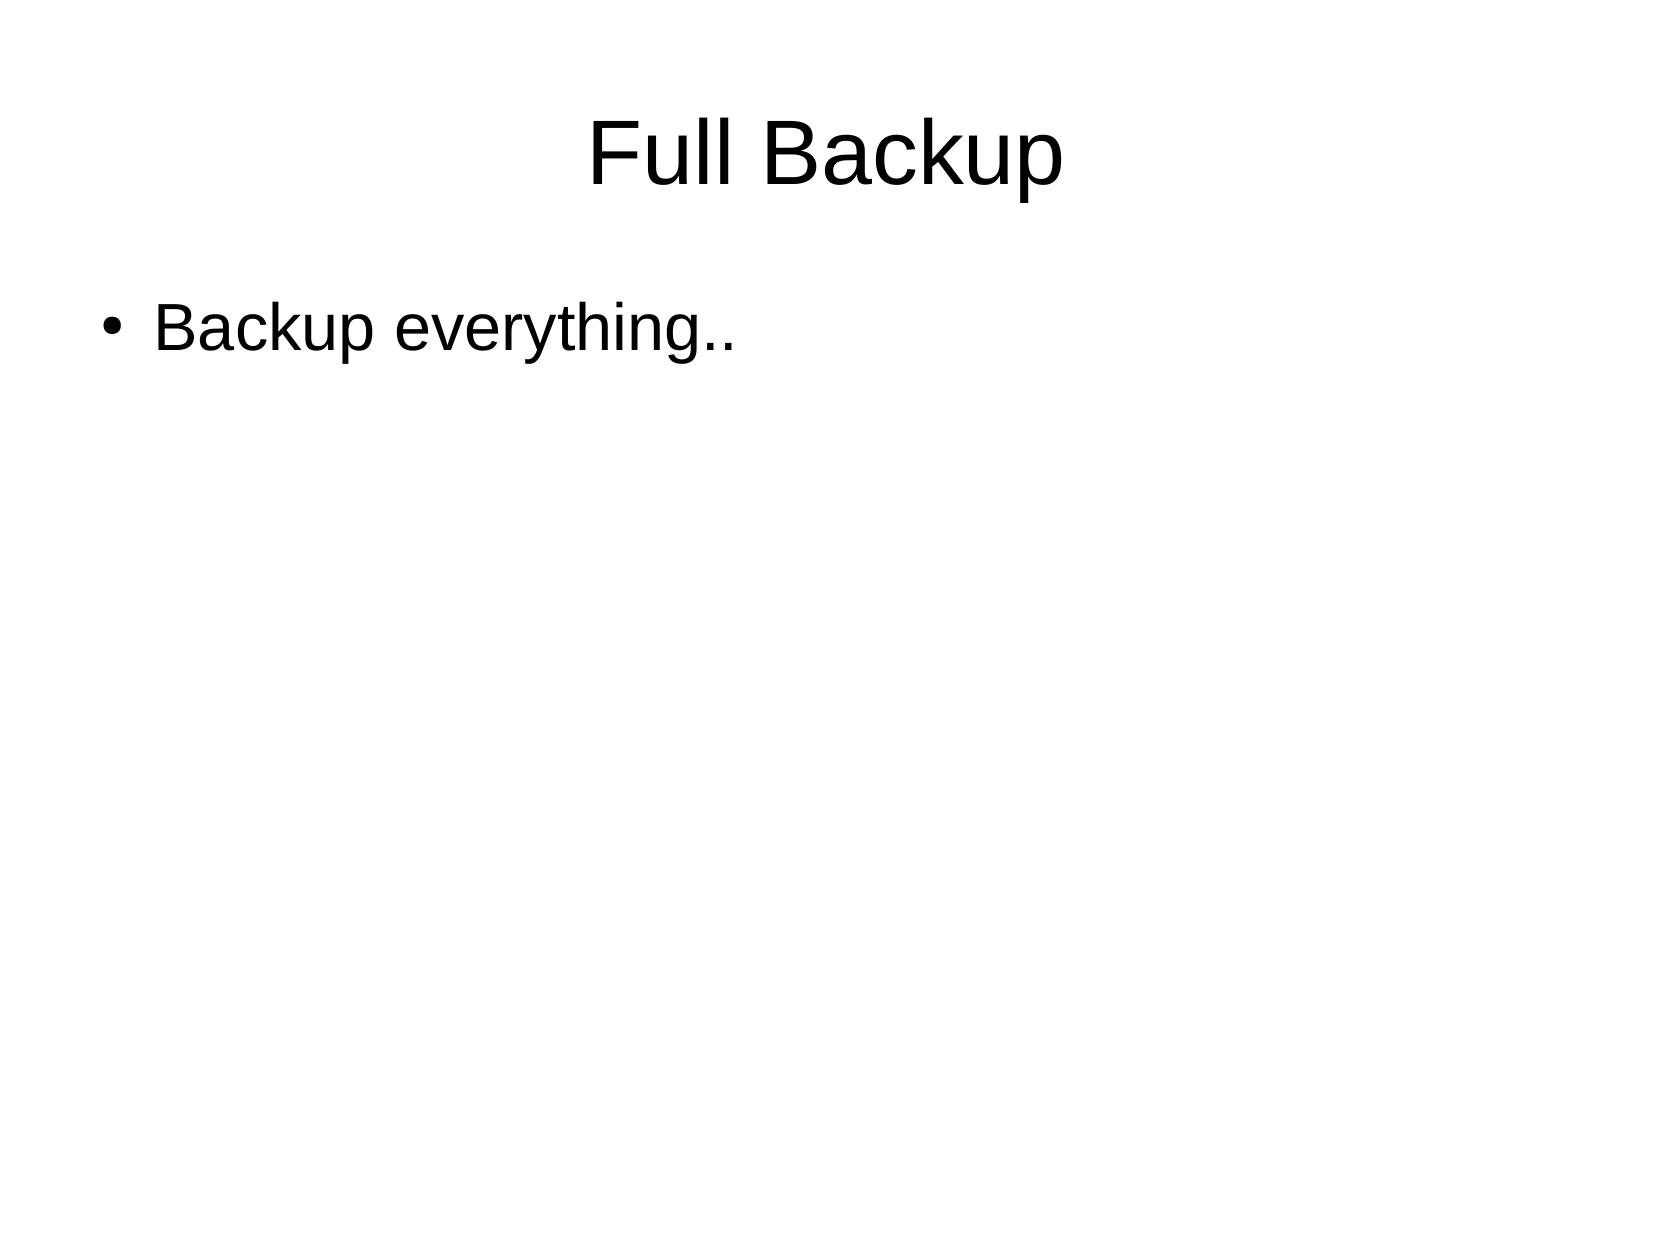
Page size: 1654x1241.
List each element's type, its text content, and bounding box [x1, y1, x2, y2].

list Backup everything.. [82, 290, 809, 1010]
title Full Backup [82, 49, 1571, 257]
